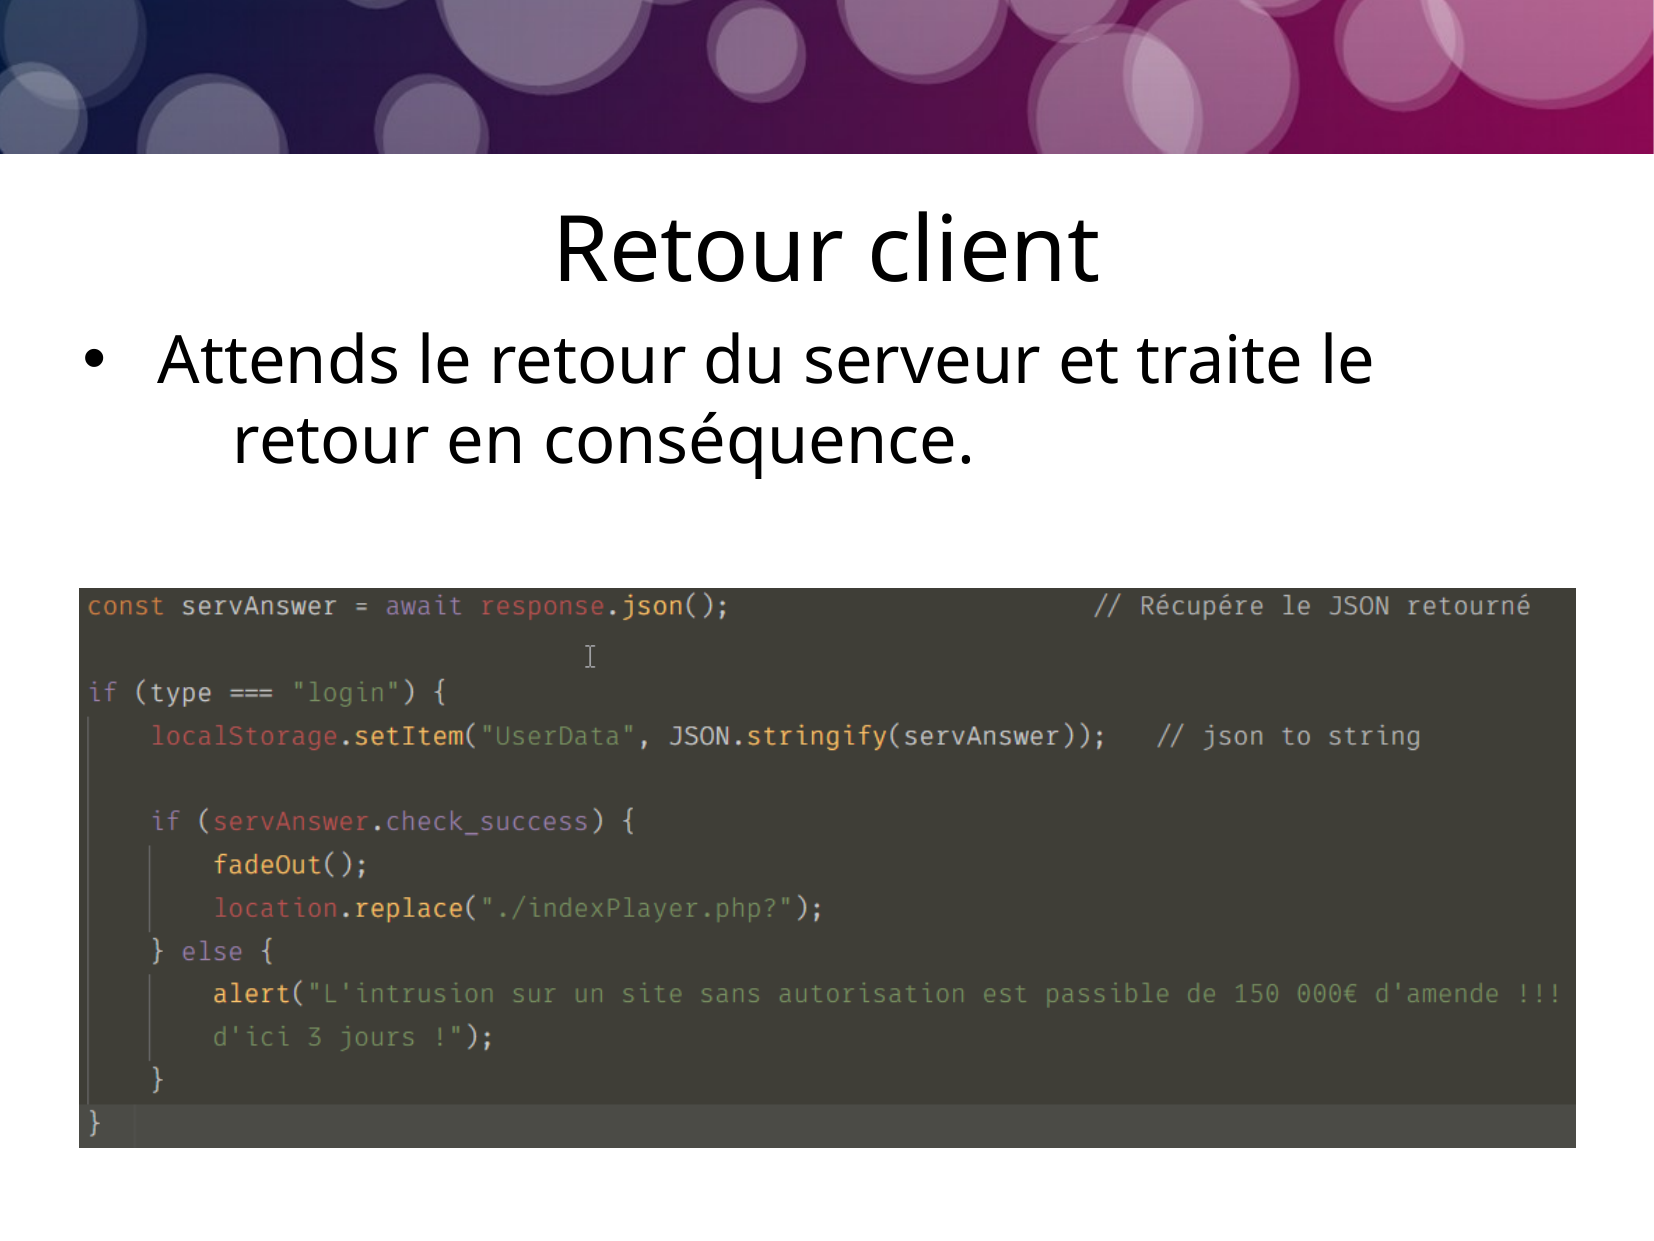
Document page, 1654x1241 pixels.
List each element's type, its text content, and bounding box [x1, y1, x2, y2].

list Attends le retour du serveur et traite le retour en conséquence. [82, 317, 1585, 541]
picture [79, 588, 1576, 1148]
title Retour client [82, 159, 1571, 317]
